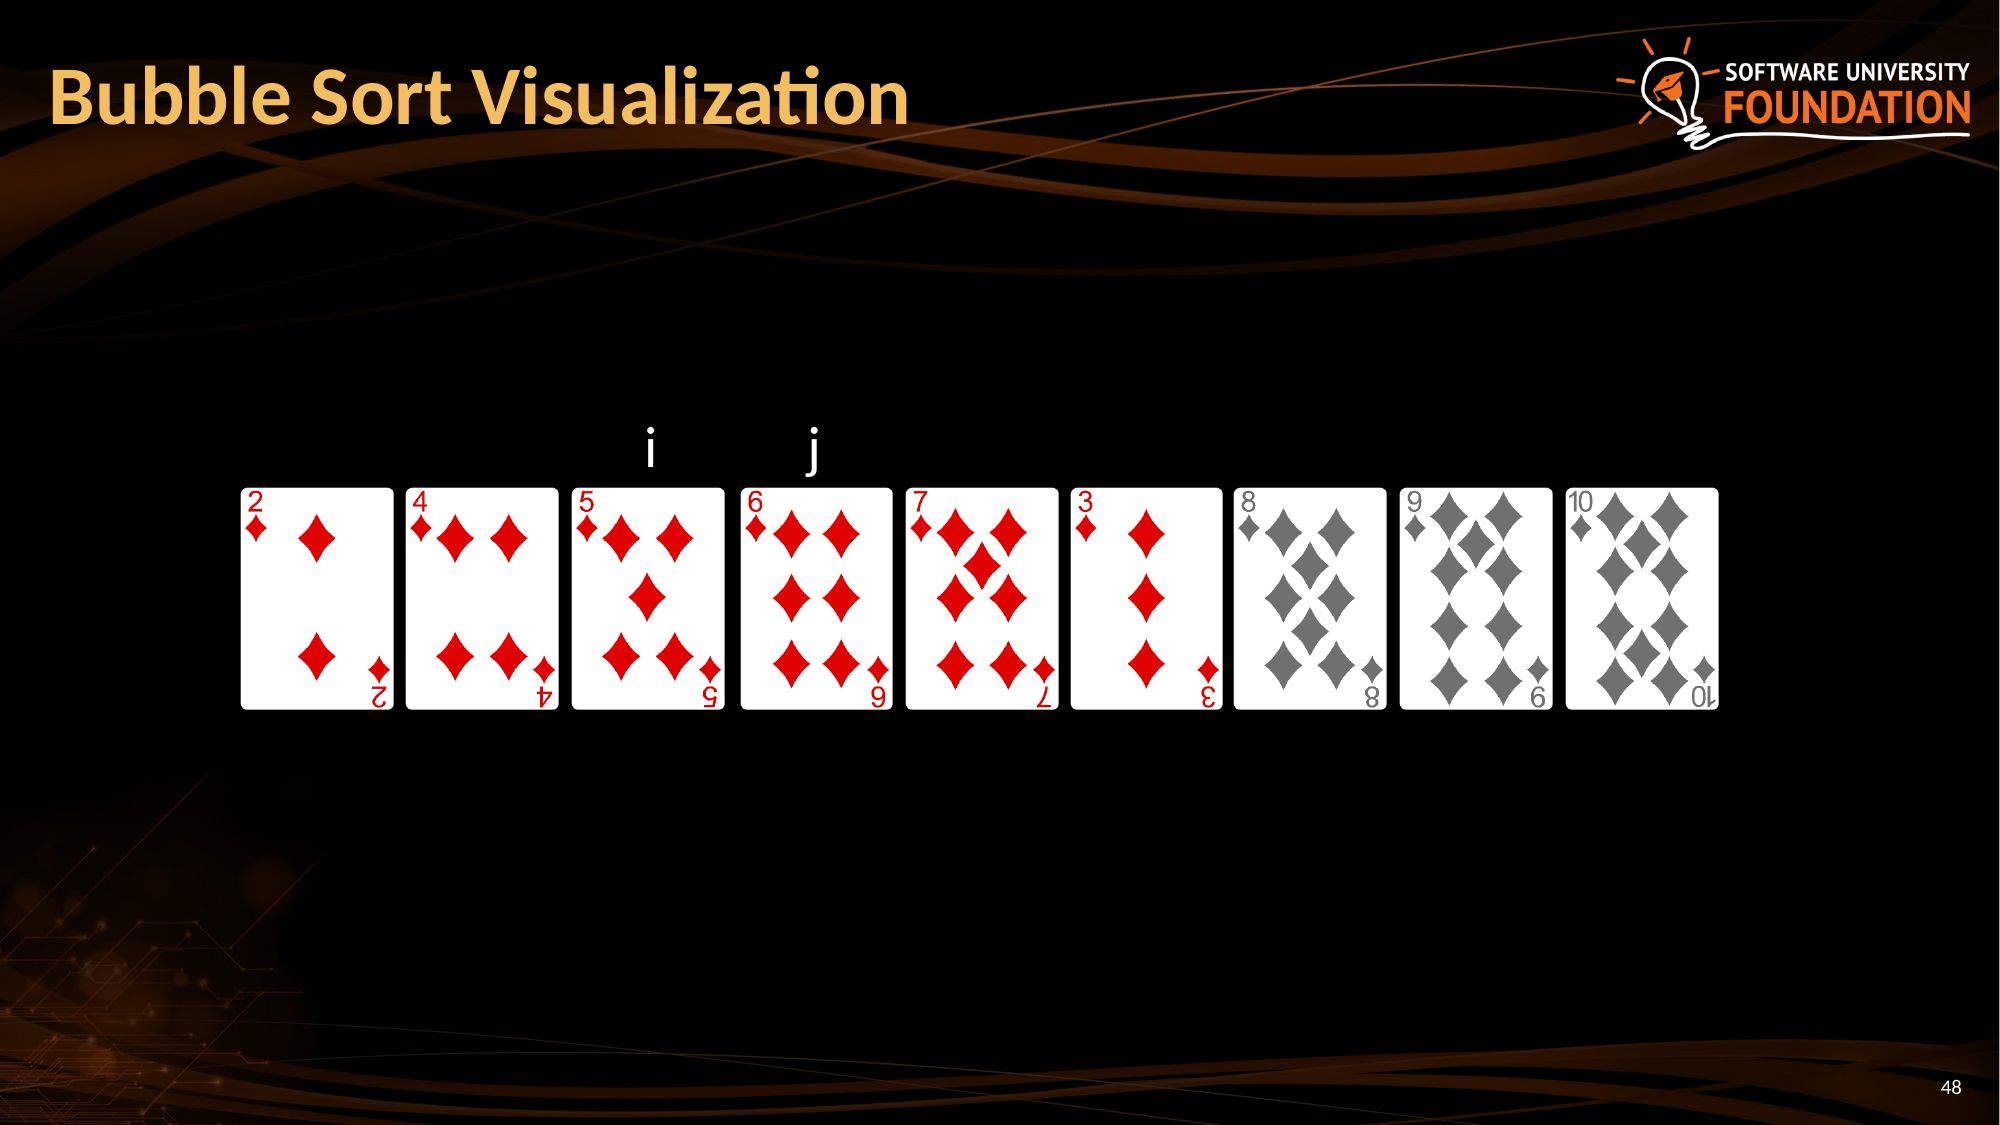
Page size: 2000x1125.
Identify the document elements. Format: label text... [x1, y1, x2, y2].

title Bubble Sort Visualization [30, 6, 1602, 189]
slide_number <number> [1897, 1070, 1968, 1103]
picture [0, 0, 2000, 1125]
text_box j [793, 401, 837, 487]
text_box i [629, 401, 673, 487]
